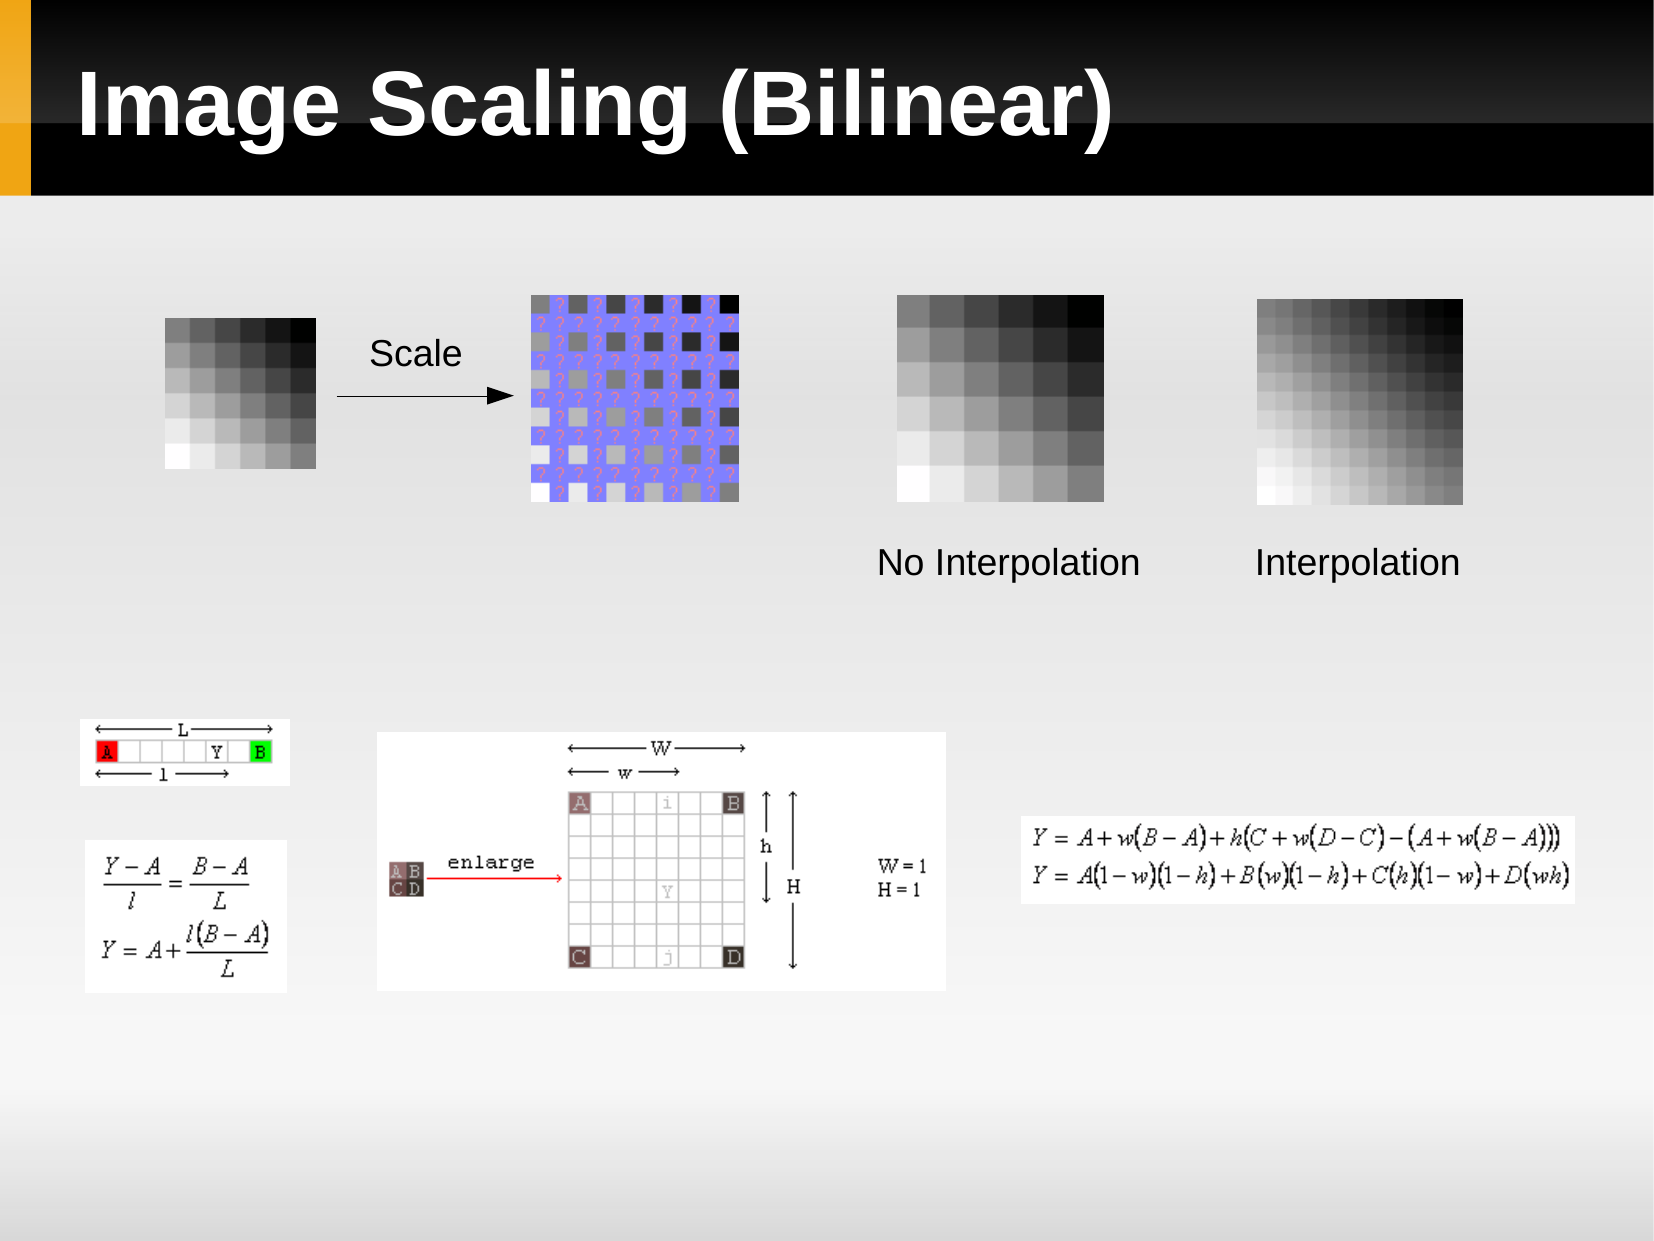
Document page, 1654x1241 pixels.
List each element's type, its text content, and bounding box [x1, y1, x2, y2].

title Image Scaling (Bilinear) [76, 0, 1565, 208]
text_box No Interpolation [862, 533, 1158, 591]
text_box Scale [354, 324, 502, 382]
picture [0, 0, 1654, 1241]
text_box Interpolation [1240, 533, 1477, 591]
